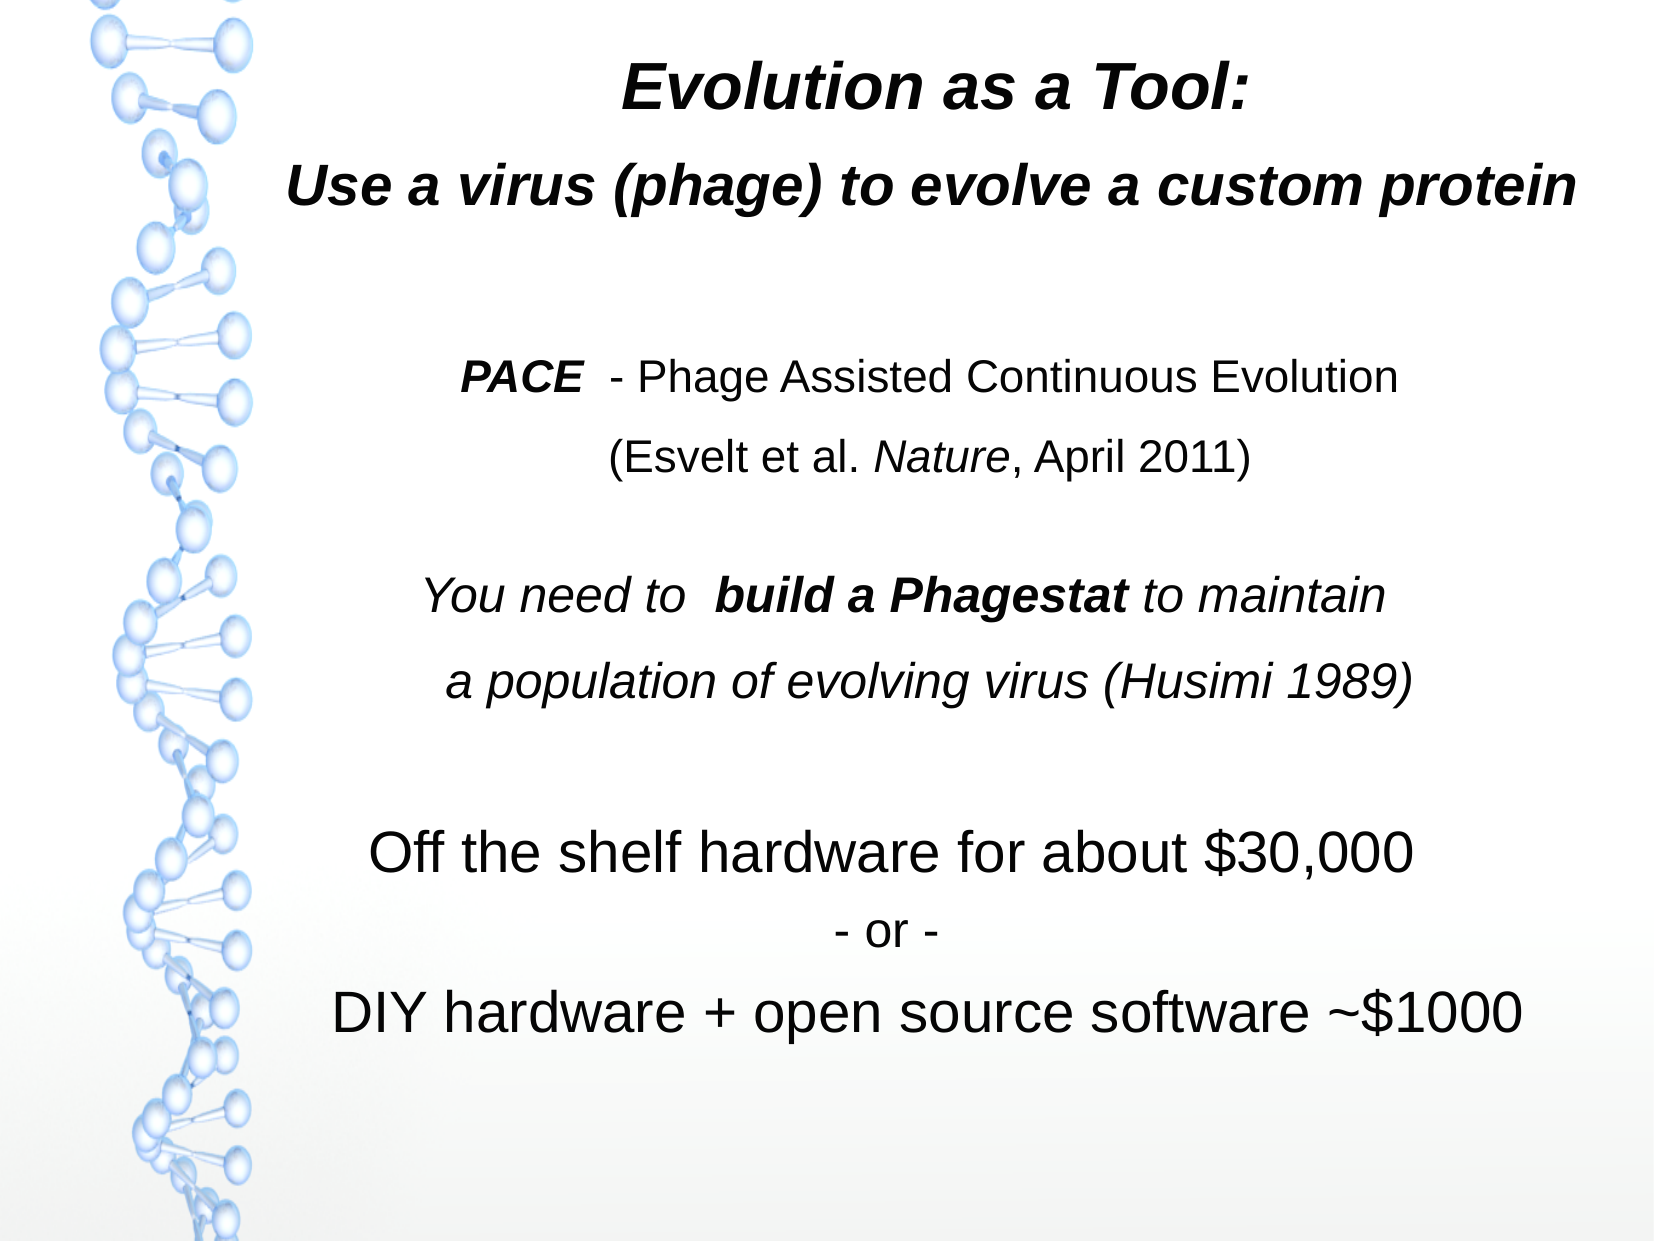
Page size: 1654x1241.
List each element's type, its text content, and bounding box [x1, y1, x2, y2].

picture [0, 0, 1654, 1241]
list Evolution as a Tool: Use a virus (phage) to evolve a custom protein PACE - Phage Assisted Continuous Evolution (Esvelt et al. Nature, April 2011) You need to build a Phagestat to maintain a population of evolving virus (Husimi 1989) Off the shelf hardware for about $30,000 - or - DIY hardware + open source software ~$1000 [210, 45, 1636, 1186]
